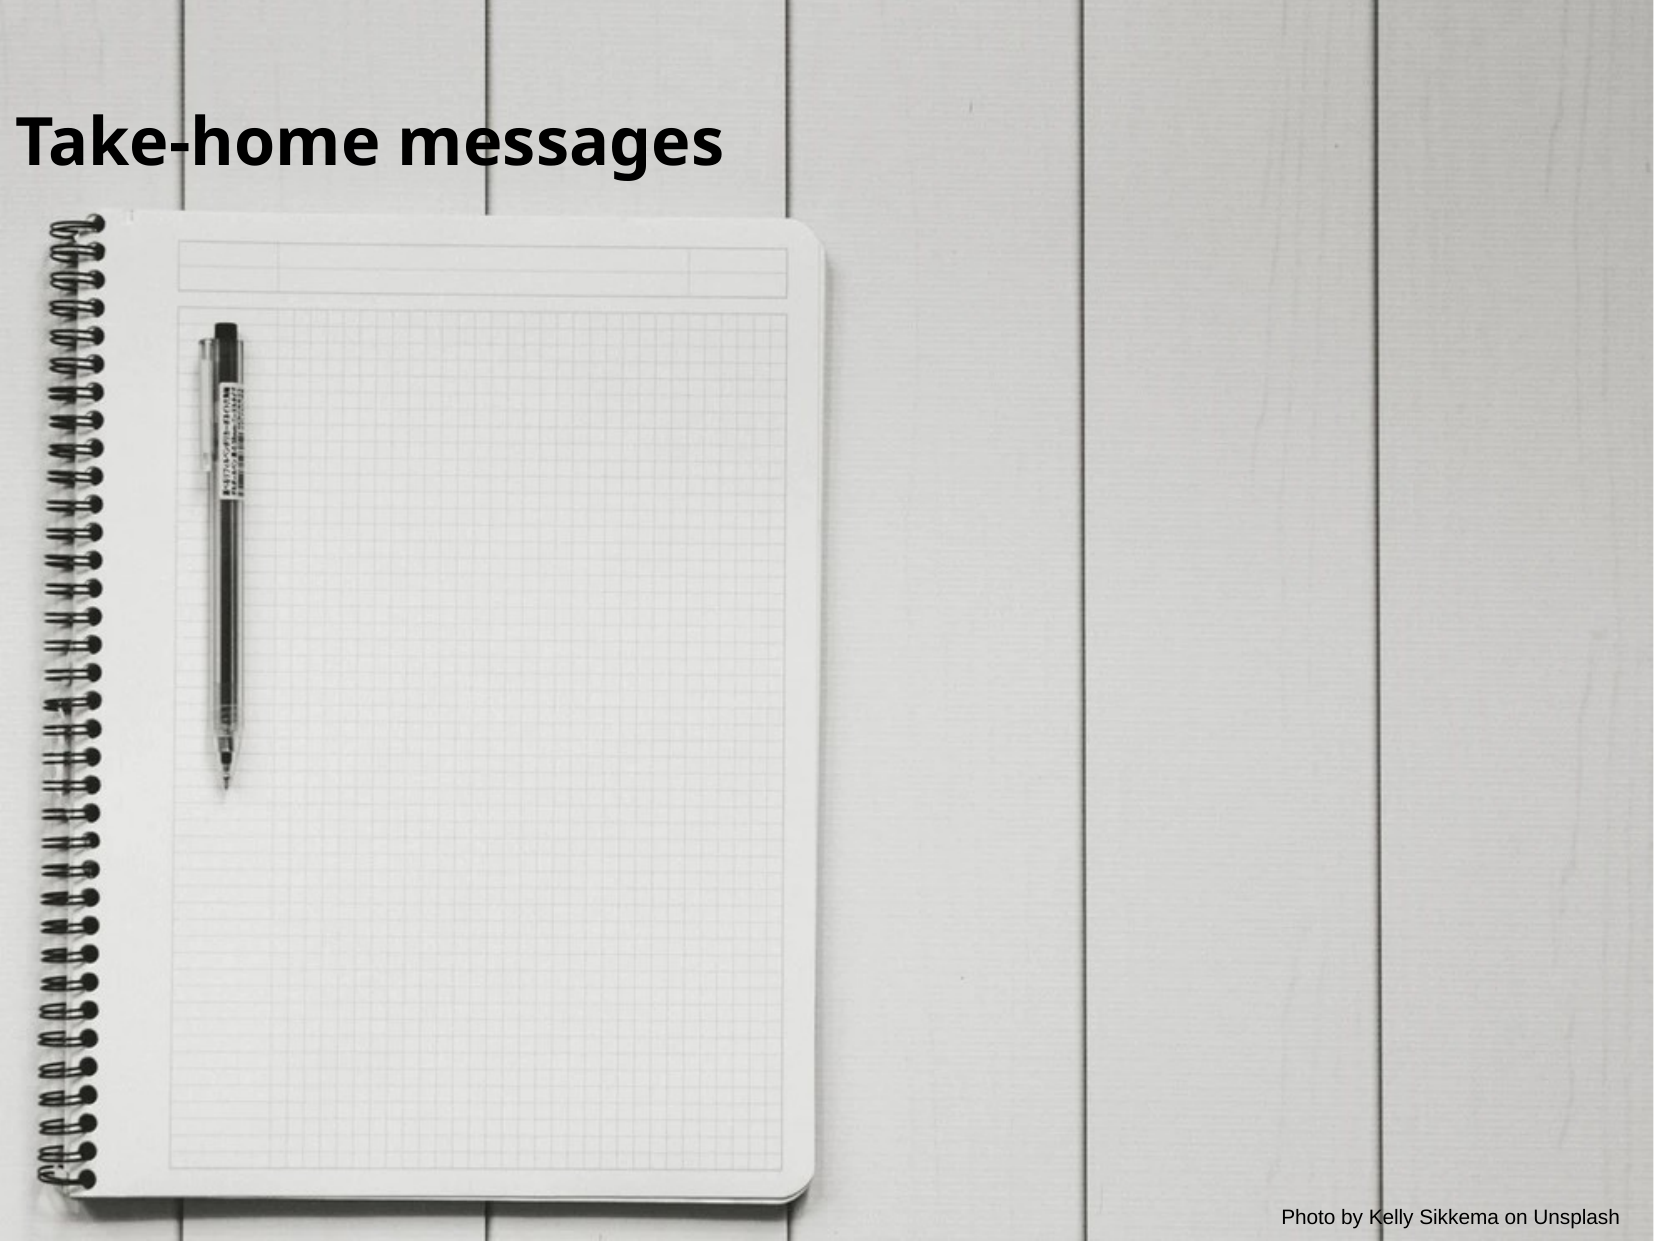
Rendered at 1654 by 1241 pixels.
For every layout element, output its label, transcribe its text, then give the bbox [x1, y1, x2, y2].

picture [0, 0, 1654, 1241]
title Take-home messages [15, 19, 1636, 260]
text_box Photo by Kelly Sikkema on Unsplash [1266, 1198, 1654, 1241]
